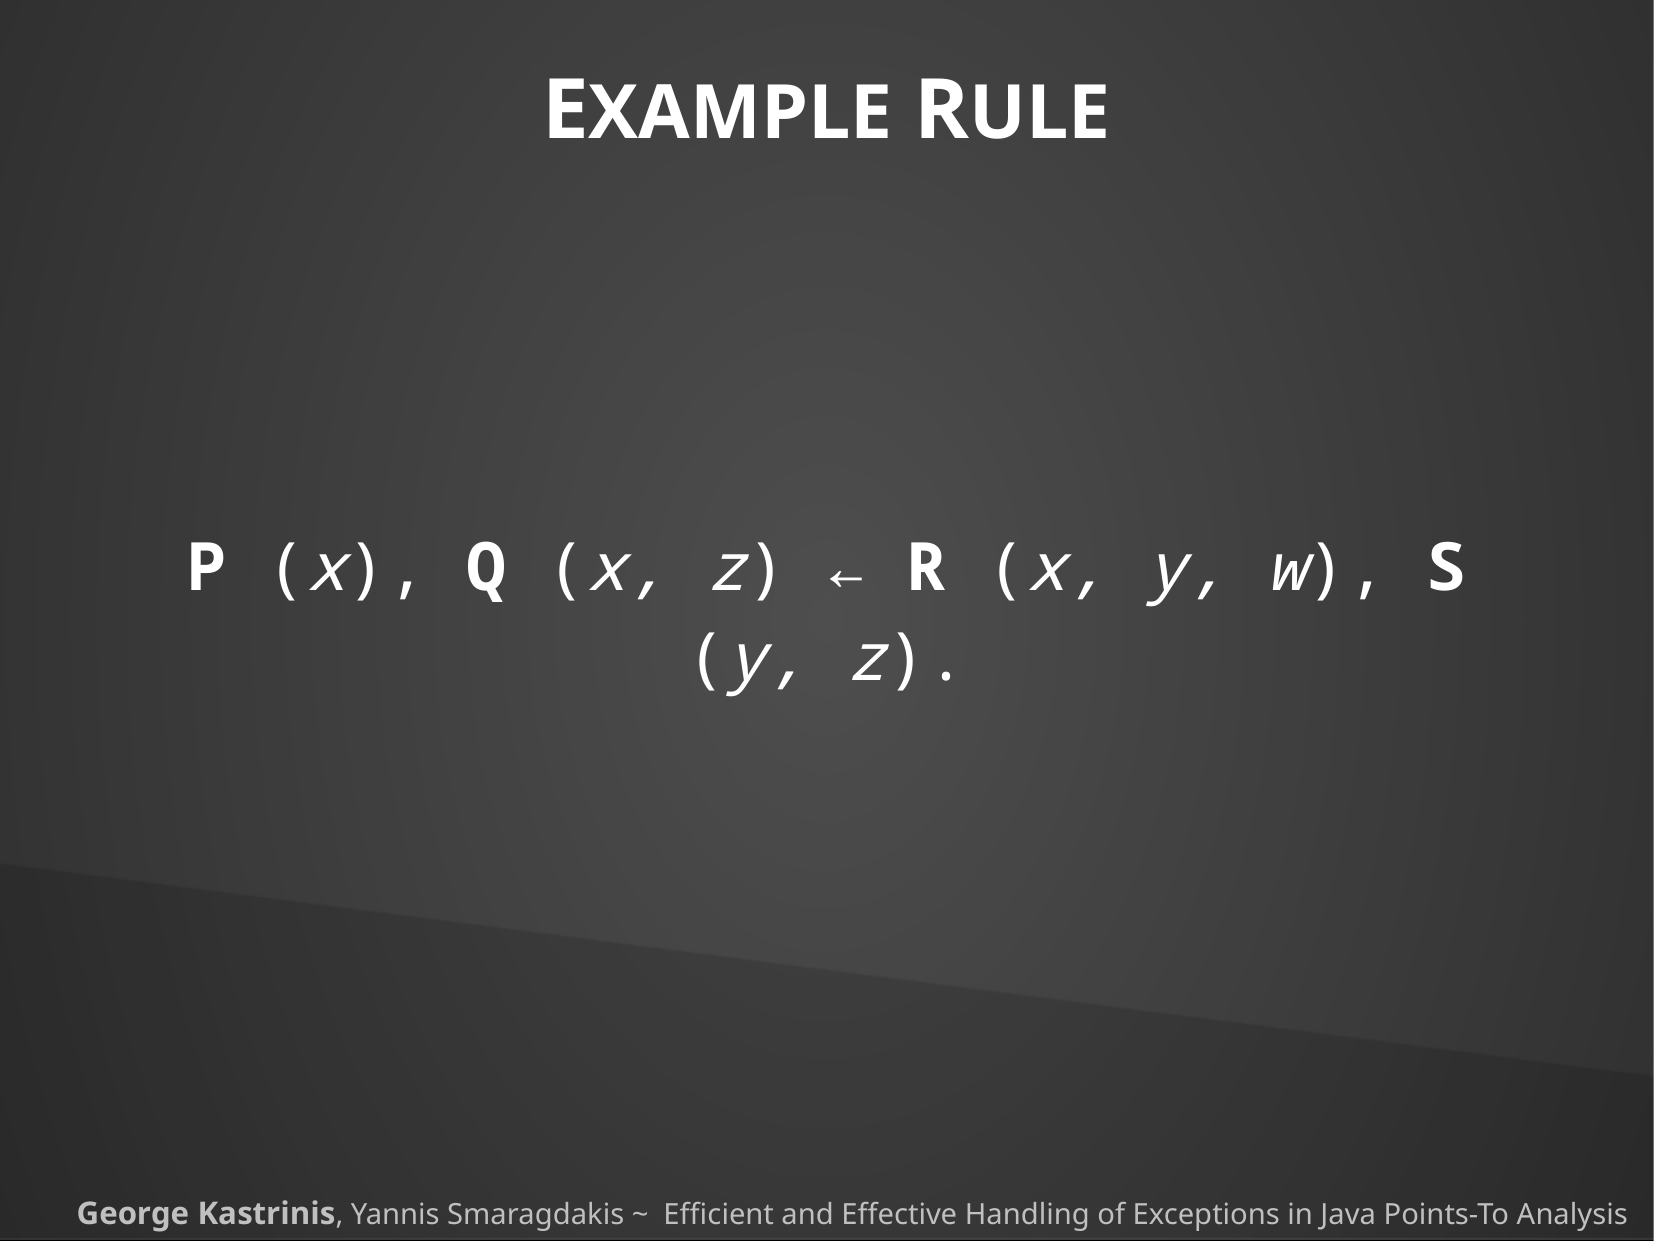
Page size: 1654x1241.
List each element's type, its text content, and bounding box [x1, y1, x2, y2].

text_box EXAMPLE RULE [489, 41, 1165, 151]
text_box P (x), Q (x, z) ← R (x, y, w), S (y, z). [129, 511, 1525, 612]
picture [0, 0, 1654, 1241]
